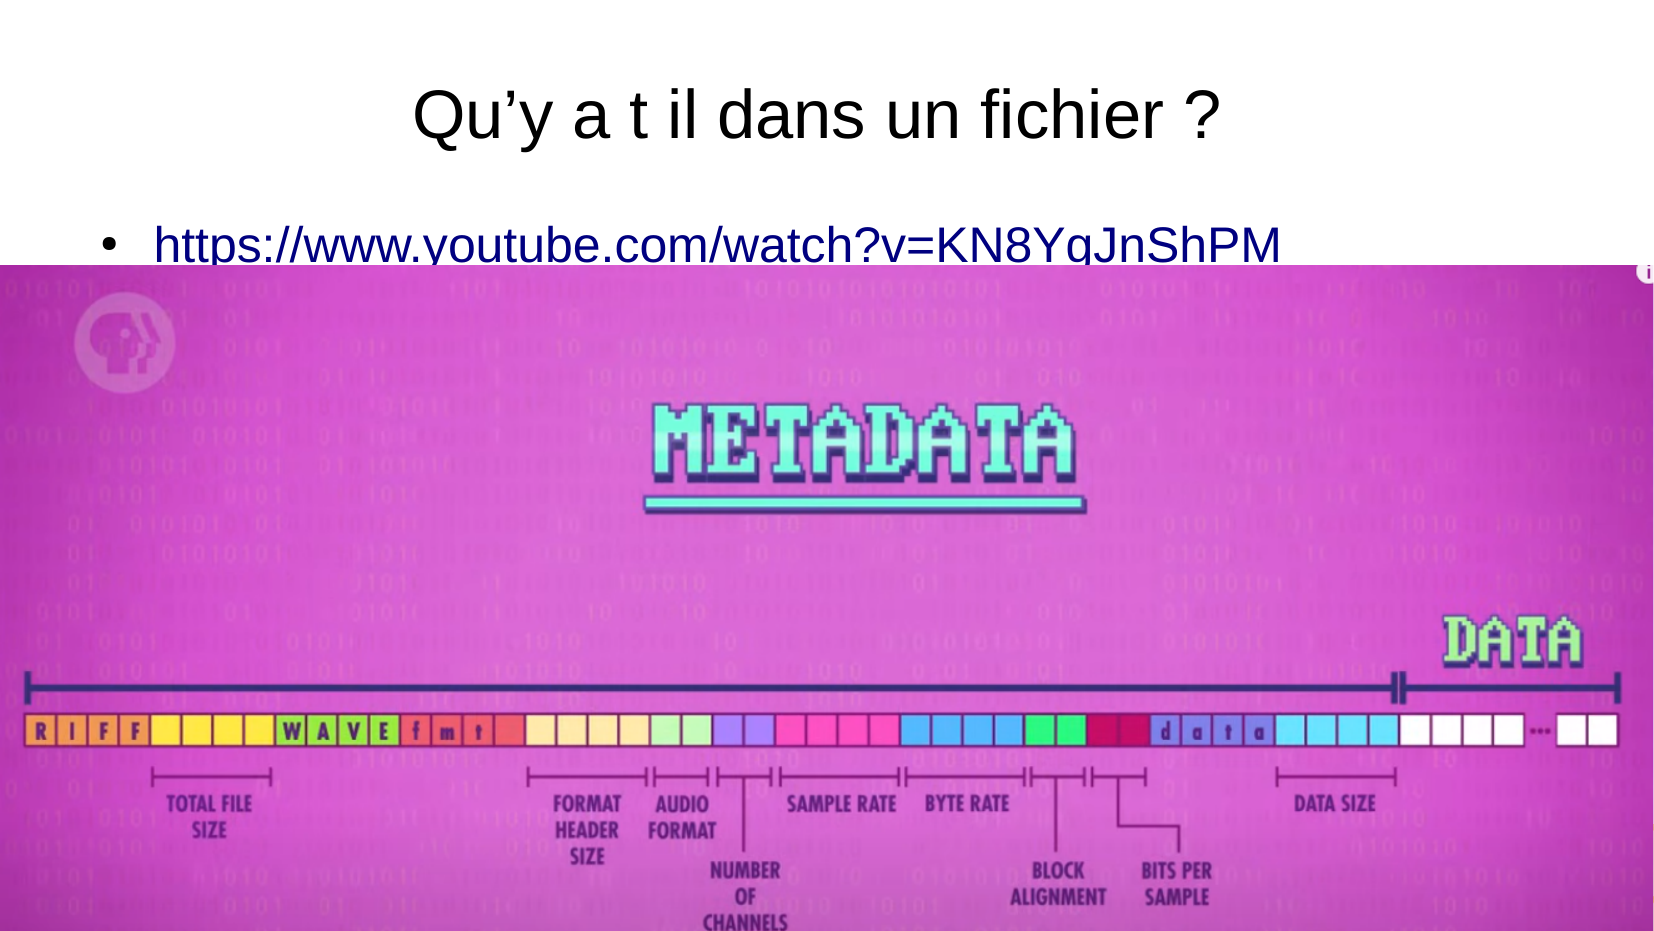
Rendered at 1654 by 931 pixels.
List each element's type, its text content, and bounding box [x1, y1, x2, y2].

title Qu’y a t il dans un fichier ? [82, 37, 1571, 193]
list https://www.youtube.com/watch?v=KN8YgJnShPM [82, 217, 1571, 265]
picture [0, 265, 1654, 931]
